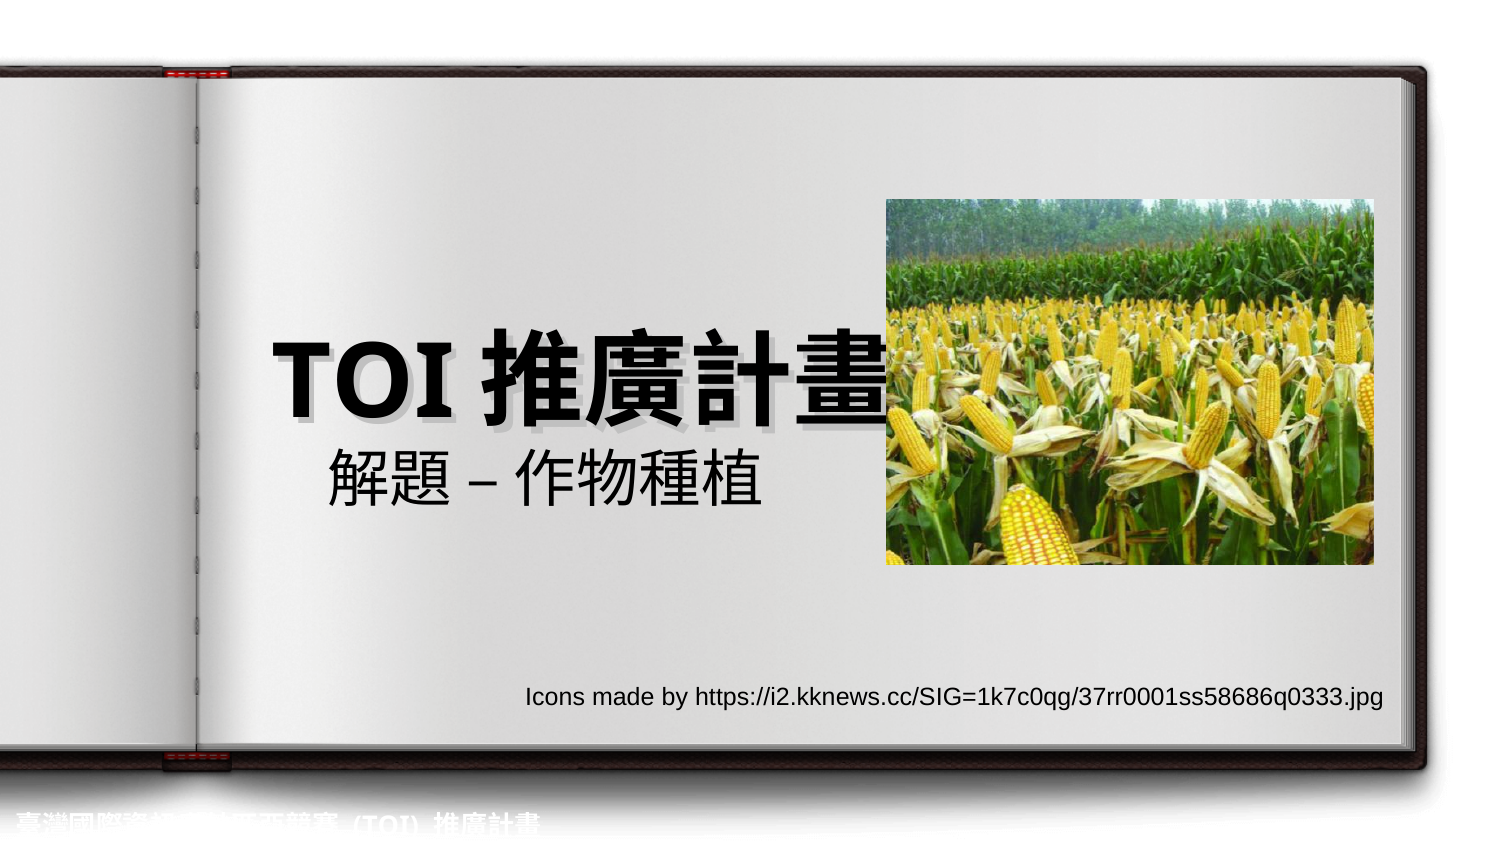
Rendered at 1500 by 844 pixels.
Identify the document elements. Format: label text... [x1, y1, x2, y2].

text_box Icons made by https://i2.kknews.cc/SIG=1k7c0qg/37rr0001ss58686q0333.jpg [510, 675, 1407, 720]
title TOI推廣計畫 解題 – 作物種植 [255, 262, 886, 565]
picture [0, 0, 1500, 844]
